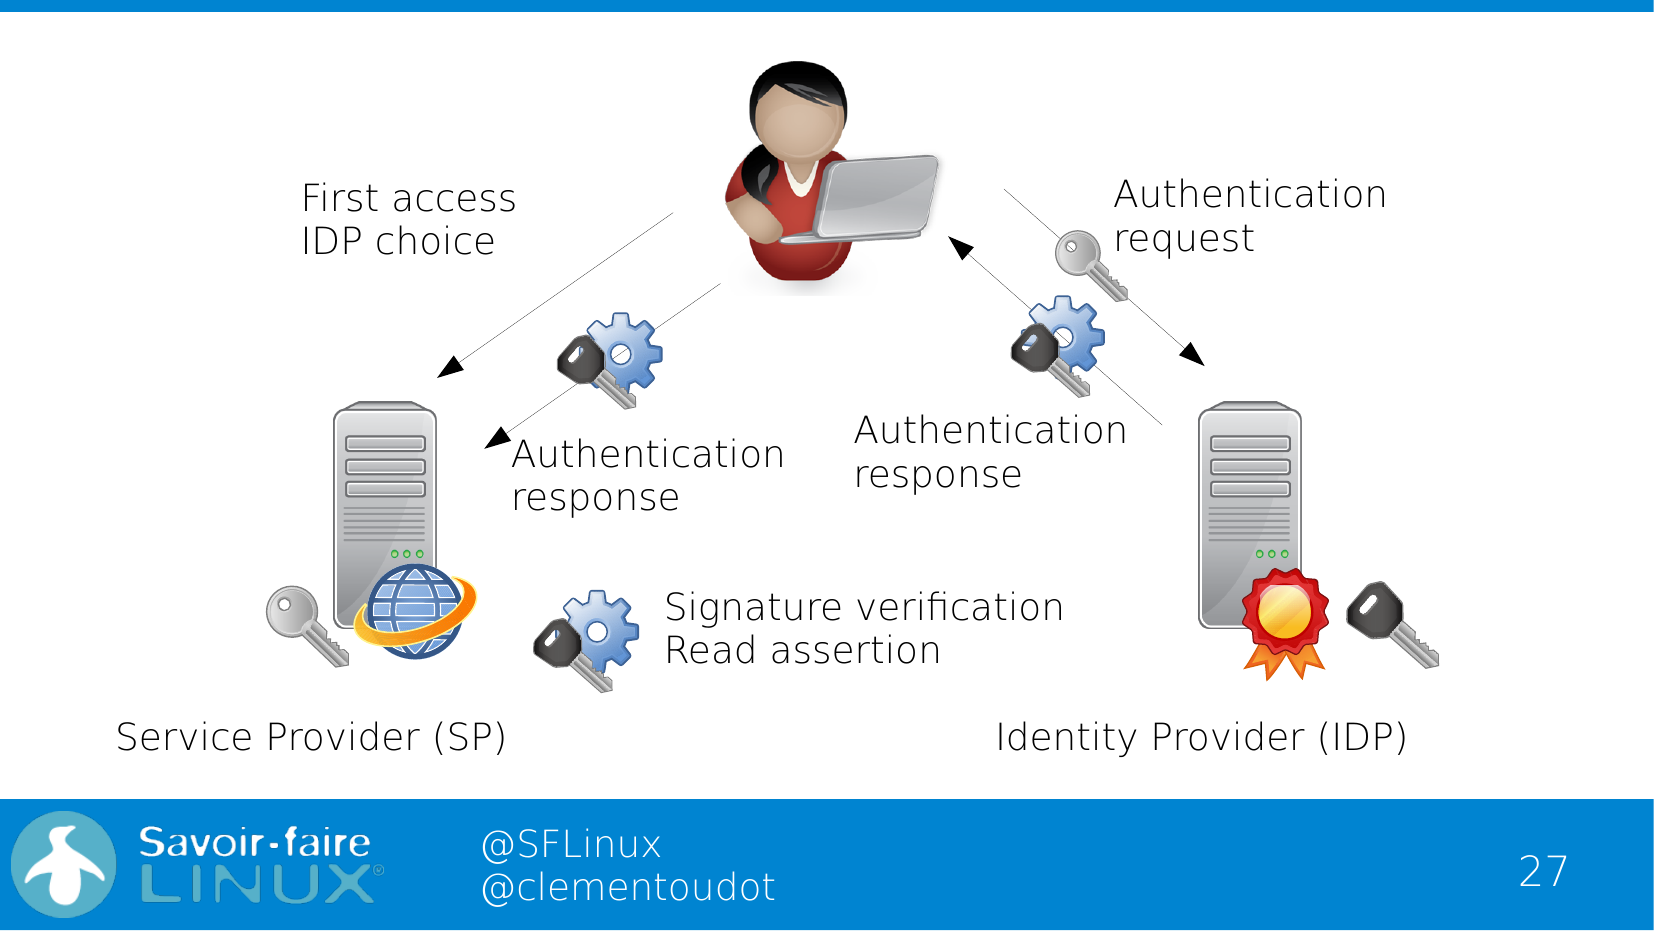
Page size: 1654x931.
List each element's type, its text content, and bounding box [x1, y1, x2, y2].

picture [11, 811, 384, 918]
text_box Service Provider (SP) [100, 708, 640, 768]
picture [555, 300, 675, 414]
text_box Identity Provider (IDP) [980, 708, 1524, 768]
picture [1009, 224, 1133, 402]
text_box First access IDP choice [285, 168, 579, 272]
text_box Signature verification Read assertion [648, 577, 1181, 686]
text_box Authentication response [838, 401, 1193, 508]
picture [1198, 401, 1441, 686]
picture [531, 577, 648, 697]
text_box Authentication request [1098, 165, 1453, 272]
picture [705, 47, 949, 296]
picture [259, 401, 482, 674]
text_box Authentication response [496, 425, 804, 532]
